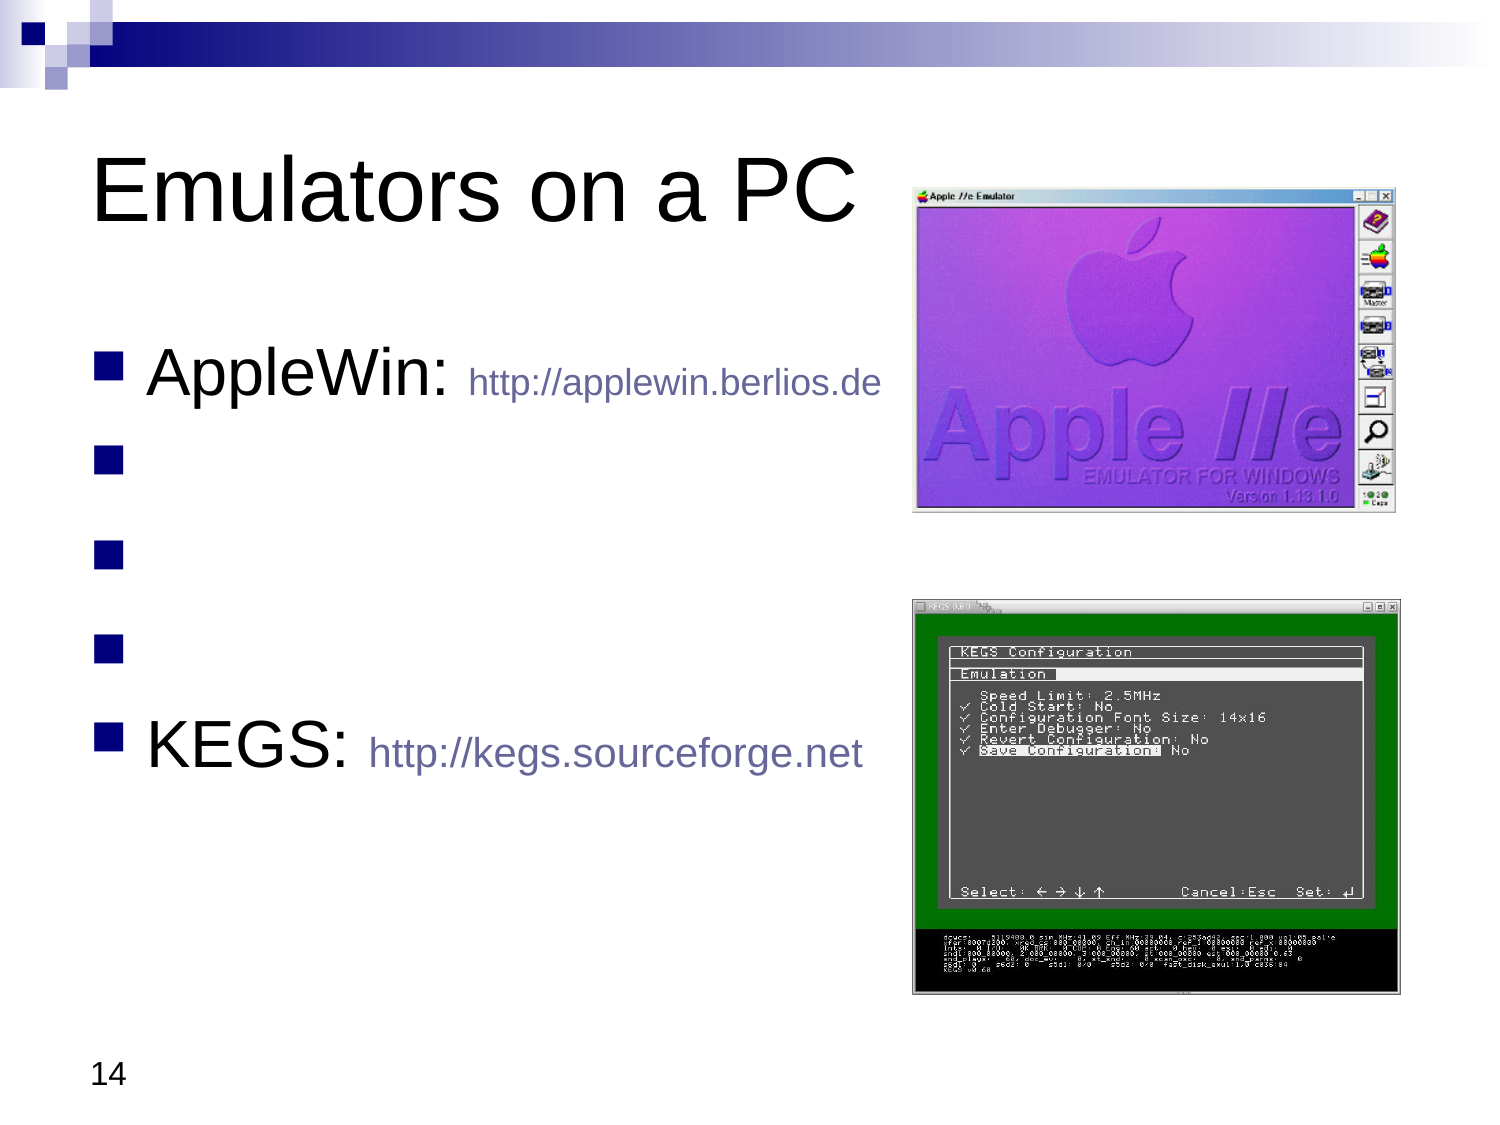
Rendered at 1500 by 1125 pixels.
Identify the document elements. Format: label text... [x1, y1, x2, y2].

picture [912, 187, 1396, 513]
picture [912, 599, 1401, 995]
title Emulators on a PC [75, 75, 1426, 301]
list AppleWin: http://applewin.berlios.de KEGS: http://kegs.sourceforge.net [75, 324, 1426, 963]
